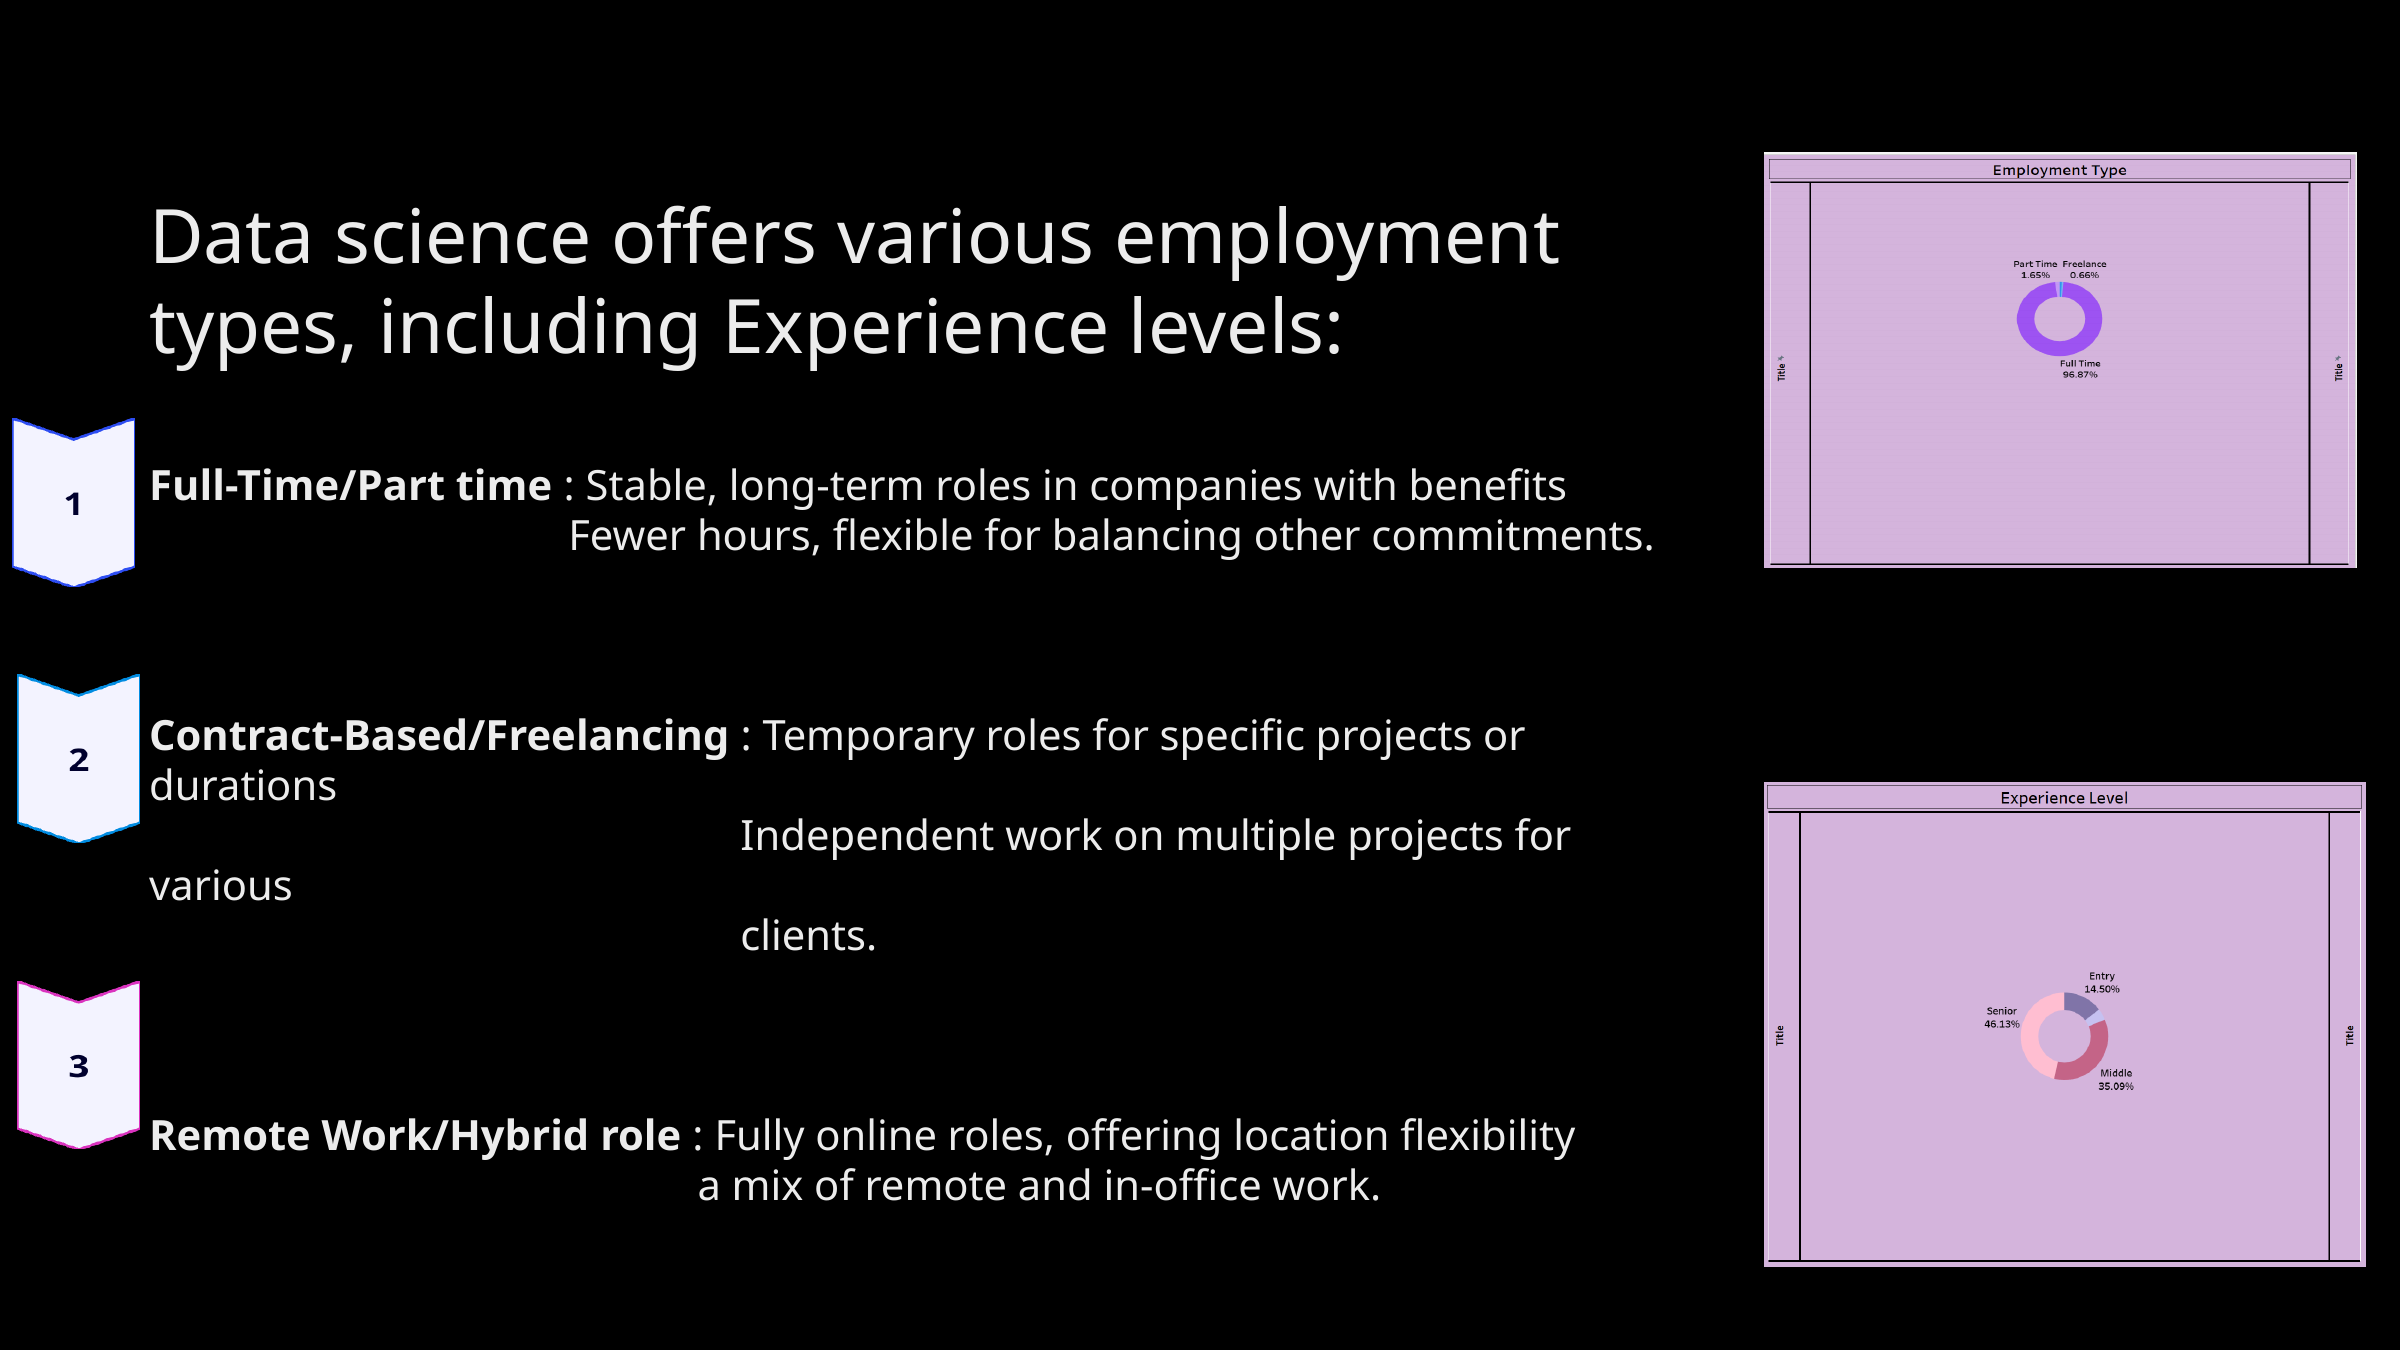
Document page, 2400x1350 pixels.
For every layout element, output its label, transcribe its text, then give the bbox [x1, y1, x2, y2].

picture [17, 674, 140, 843]
text_box Data science offers various employment types, including Experience levels: Full-Time/Part time : Stable, long-term roles in companies with benefits Fewer hours, flexible for balancing other commitments. Contract-Based/Freelancing : Temporary roles for specific projects or durations Independent work on multiple projects for various clients. Remote Work/Hybrid role : Fully online roles, offering location flexibility a mix of remote and in-office work. [134, 181, 1727, 1176]
picture [1764, 152, 2357, 568]
picture [1764, 782, 2366, 1267]
picture [12, 418, 135, 587]
picture [17, 981, 140, 1149]
